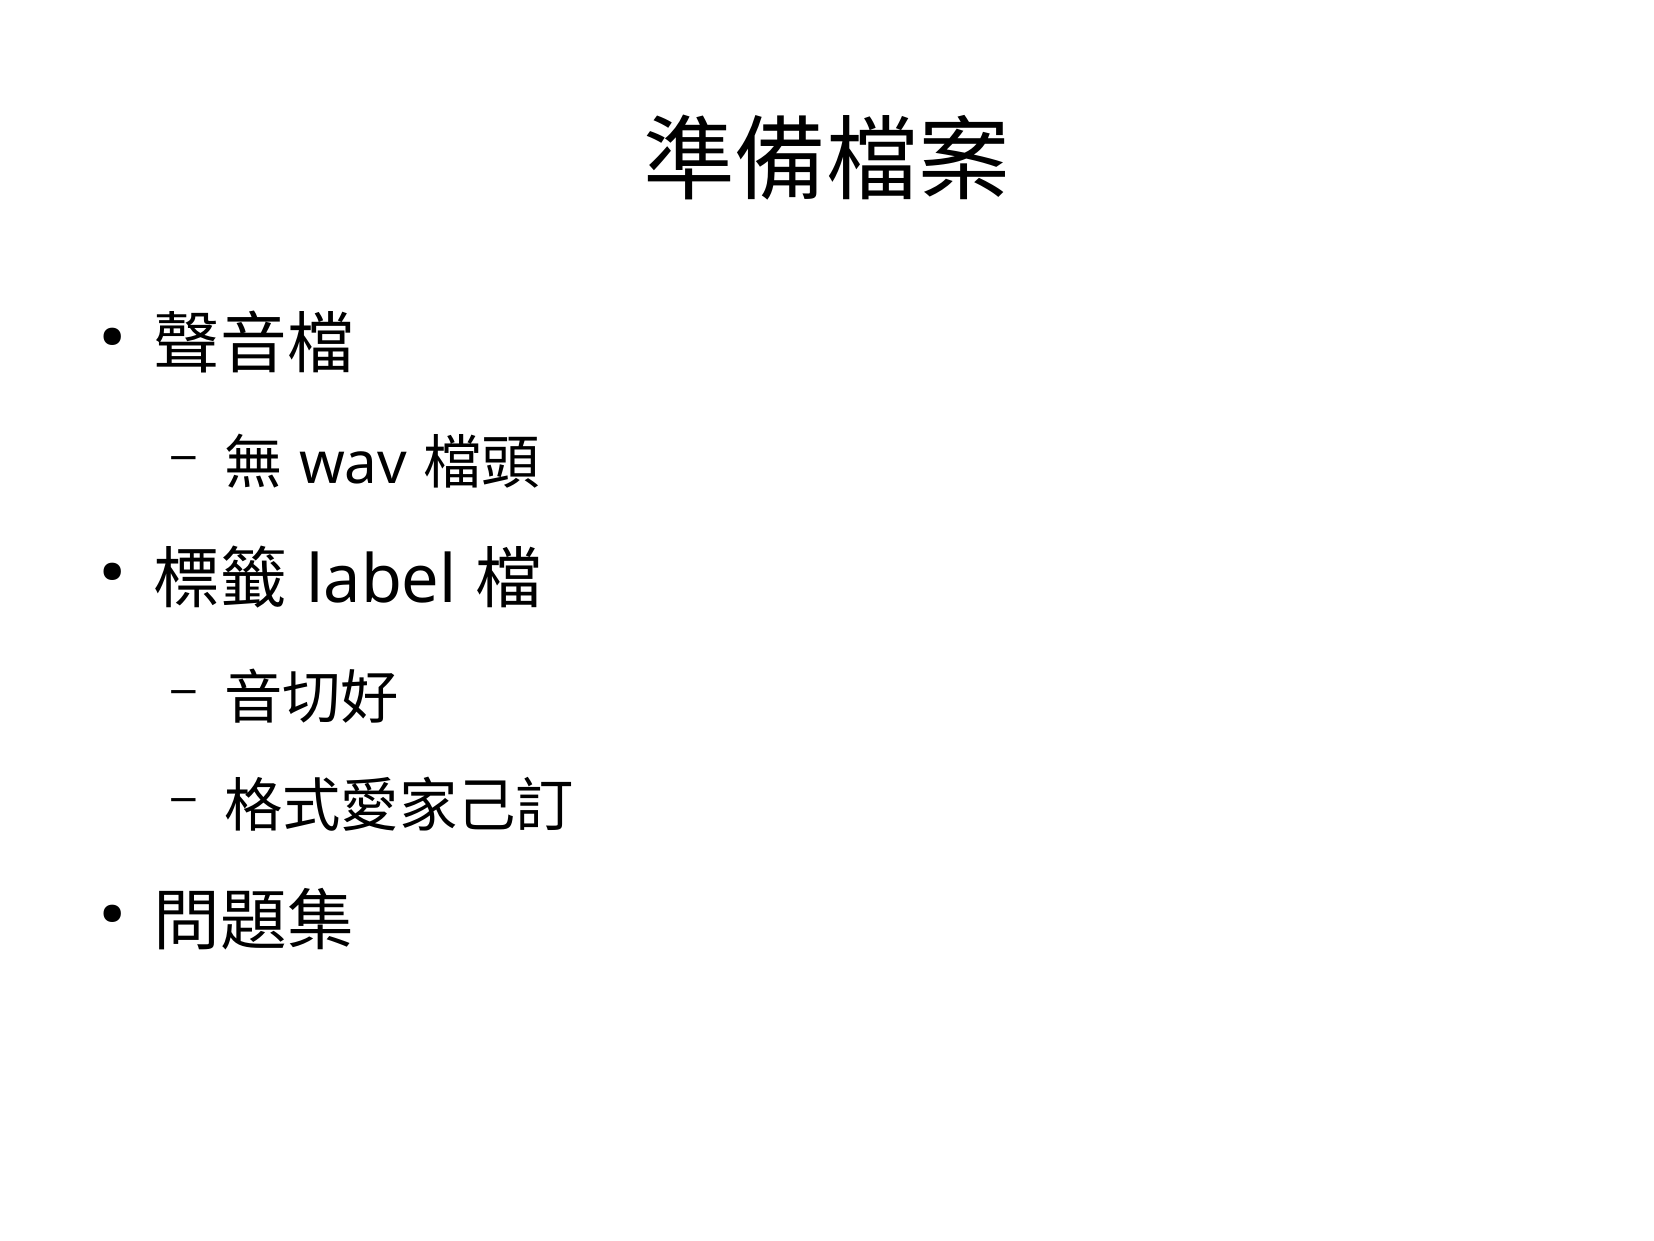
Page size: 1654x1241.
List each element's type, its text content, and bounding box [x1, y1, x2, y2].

list 聲音檔 無wav檔頭 標籤label檔 音切好 格式愛家己訂 問題集 [82, 290, 1538, 1010]
title 準備檔案 [82, 49, 1571, 257]
